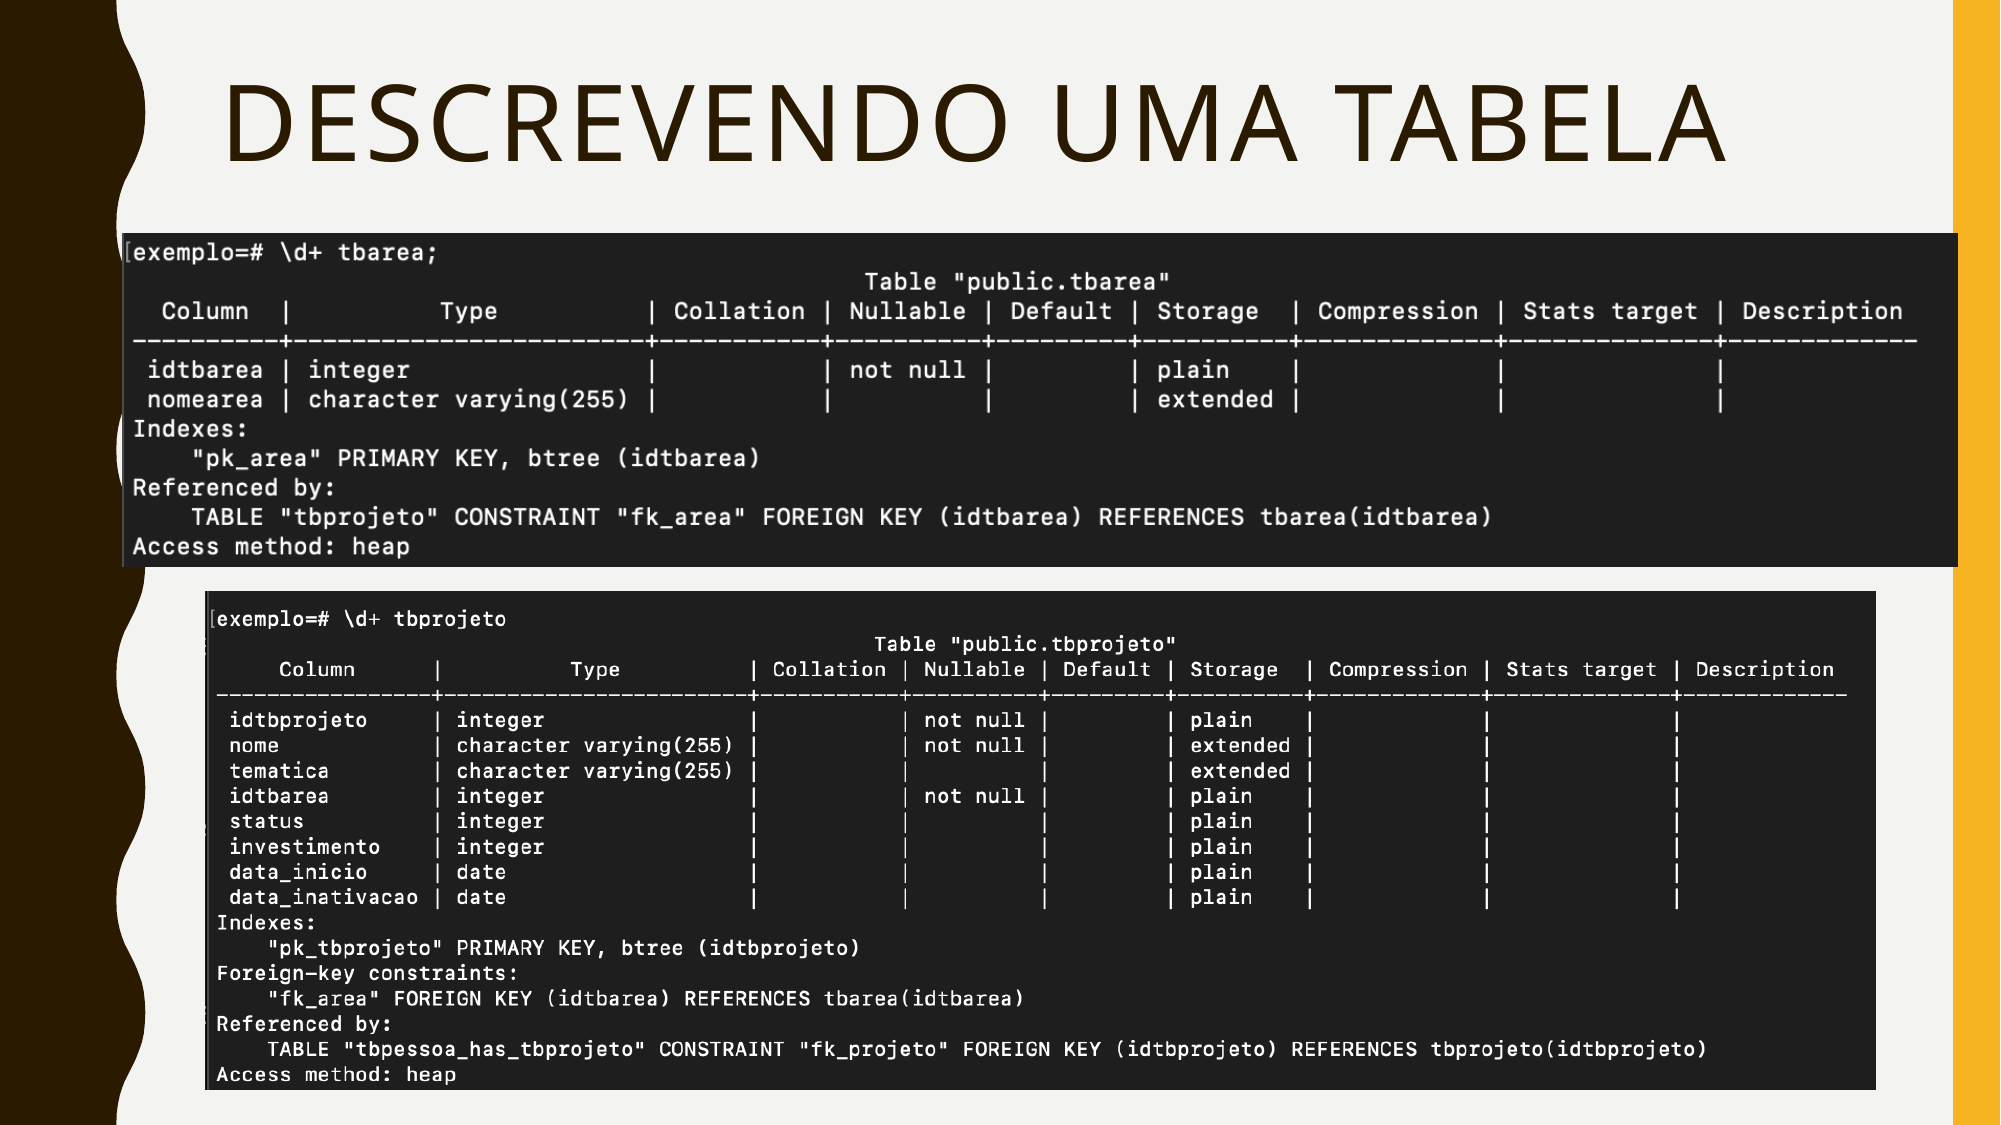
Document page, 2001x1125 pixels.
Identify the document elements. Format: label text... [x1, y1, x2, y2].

picture [205, 591, 1876, 1090]
picture [122, 233, 1958, 567]
title Descrevendo uma tabela [205, 62, 1876, 233]
